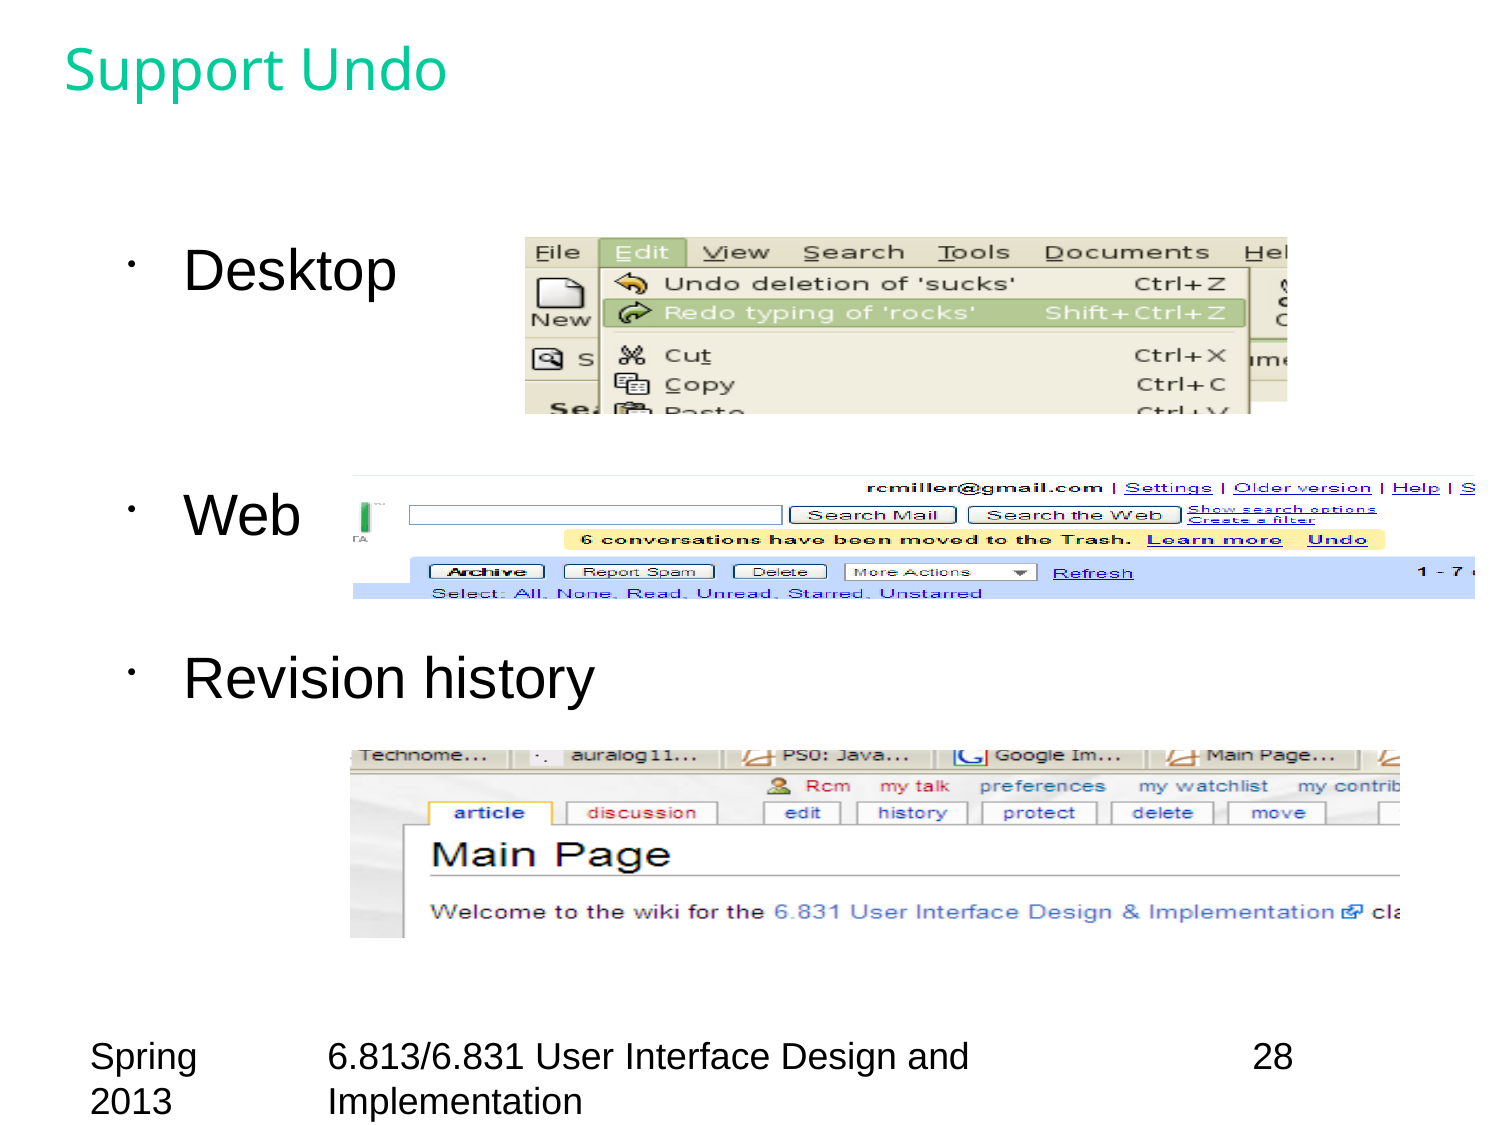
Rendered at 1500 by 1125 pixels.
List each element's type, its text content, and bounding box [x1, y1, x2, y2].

picture [353, 474, 1475, 599]
footer 6.813/6.831 User Interface Design and Implementation [312, 1024, 1225, 1103]
slide_number <number> [1237, 1024, 1425, 1103]
title Support Undo [50, 24, 1438, 150]
picture [525, 237, 1288, 414]
list Desktop Web Revision history [112, 224, 1388, 1000]
slide_number Spring 2013 [75, 1024, 300, 1103]
picture [350, 750, 1400, 938]
